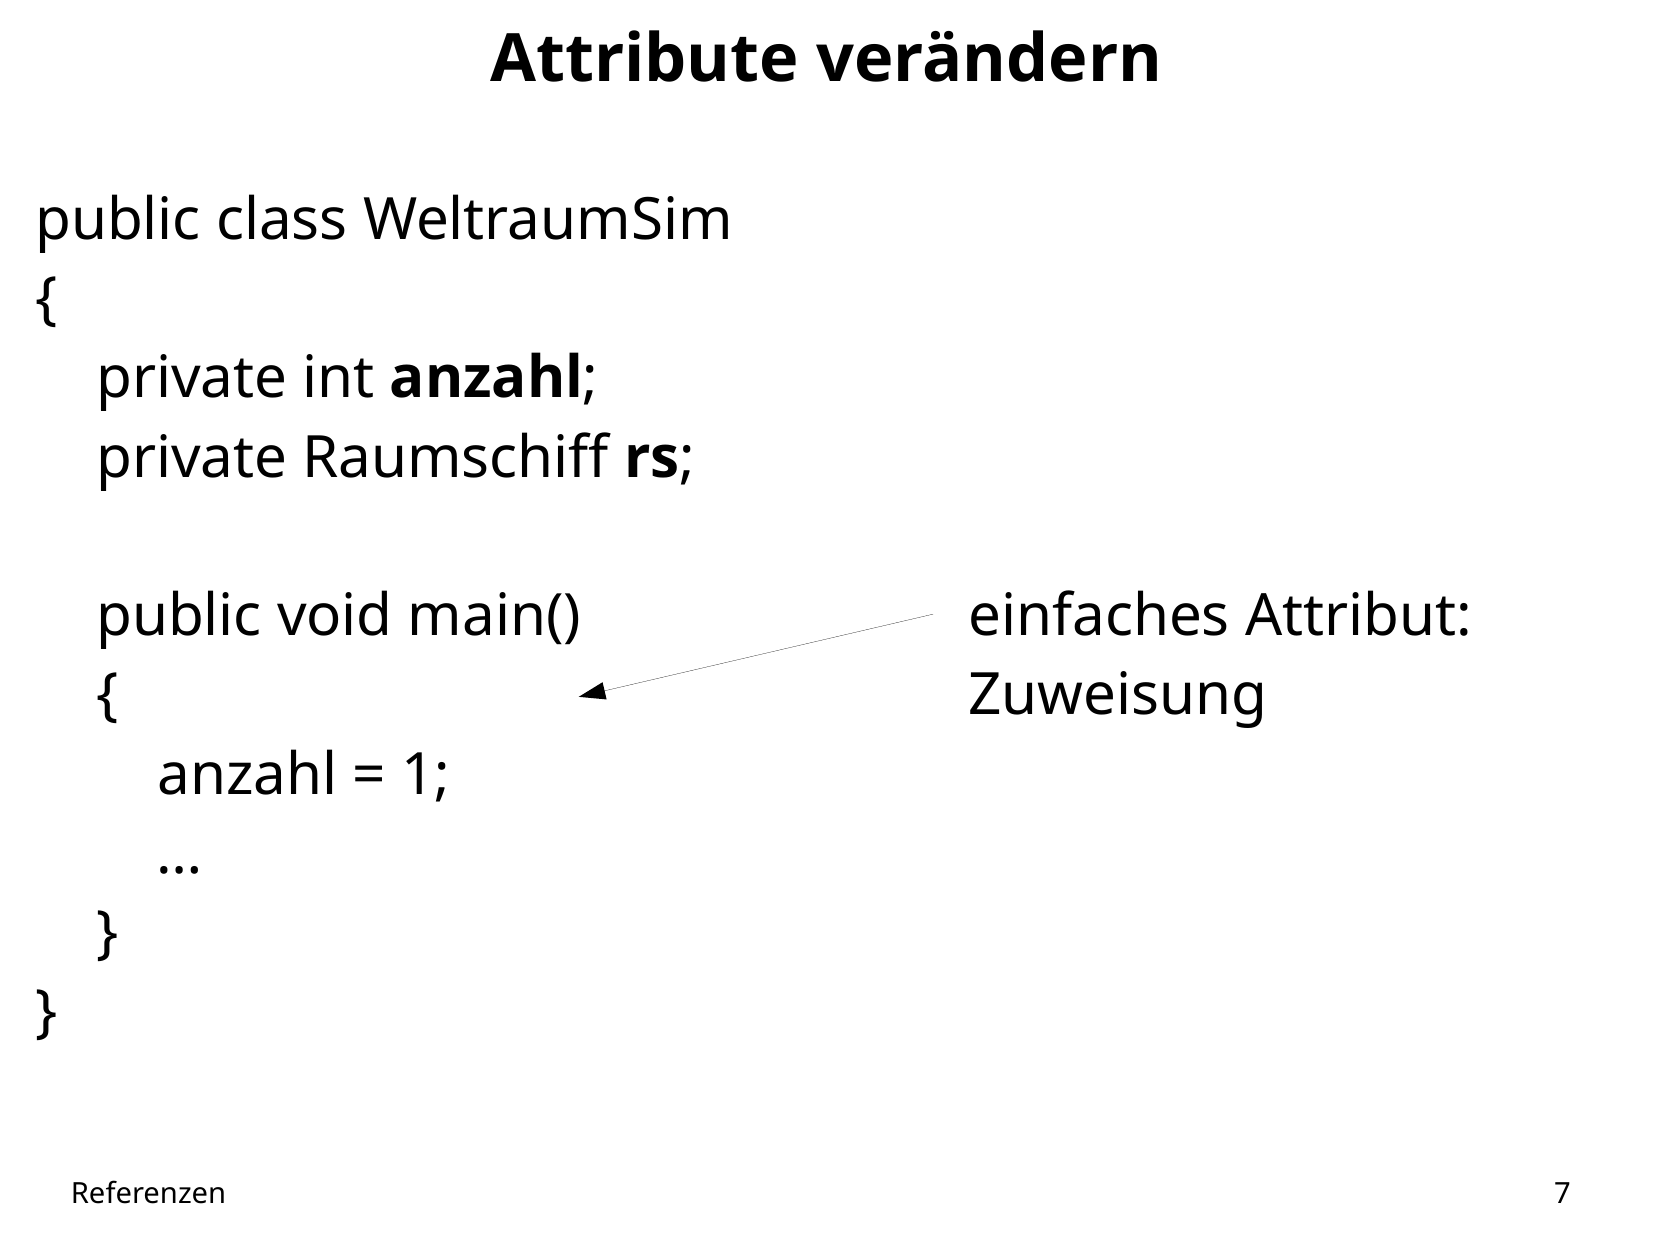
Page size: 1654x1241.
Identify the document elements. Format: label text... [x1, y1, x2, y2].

title Attribute verändern [0, 5, 1654, 107]
list einfaches Attribut: Zuweisung [968, 177, 1607, 1158]
list public class WeltraumSim { private int anzahl; private Raumschiff rs; public void main() { anzahl = 1; … } } [35, 177, 839, 1158]
